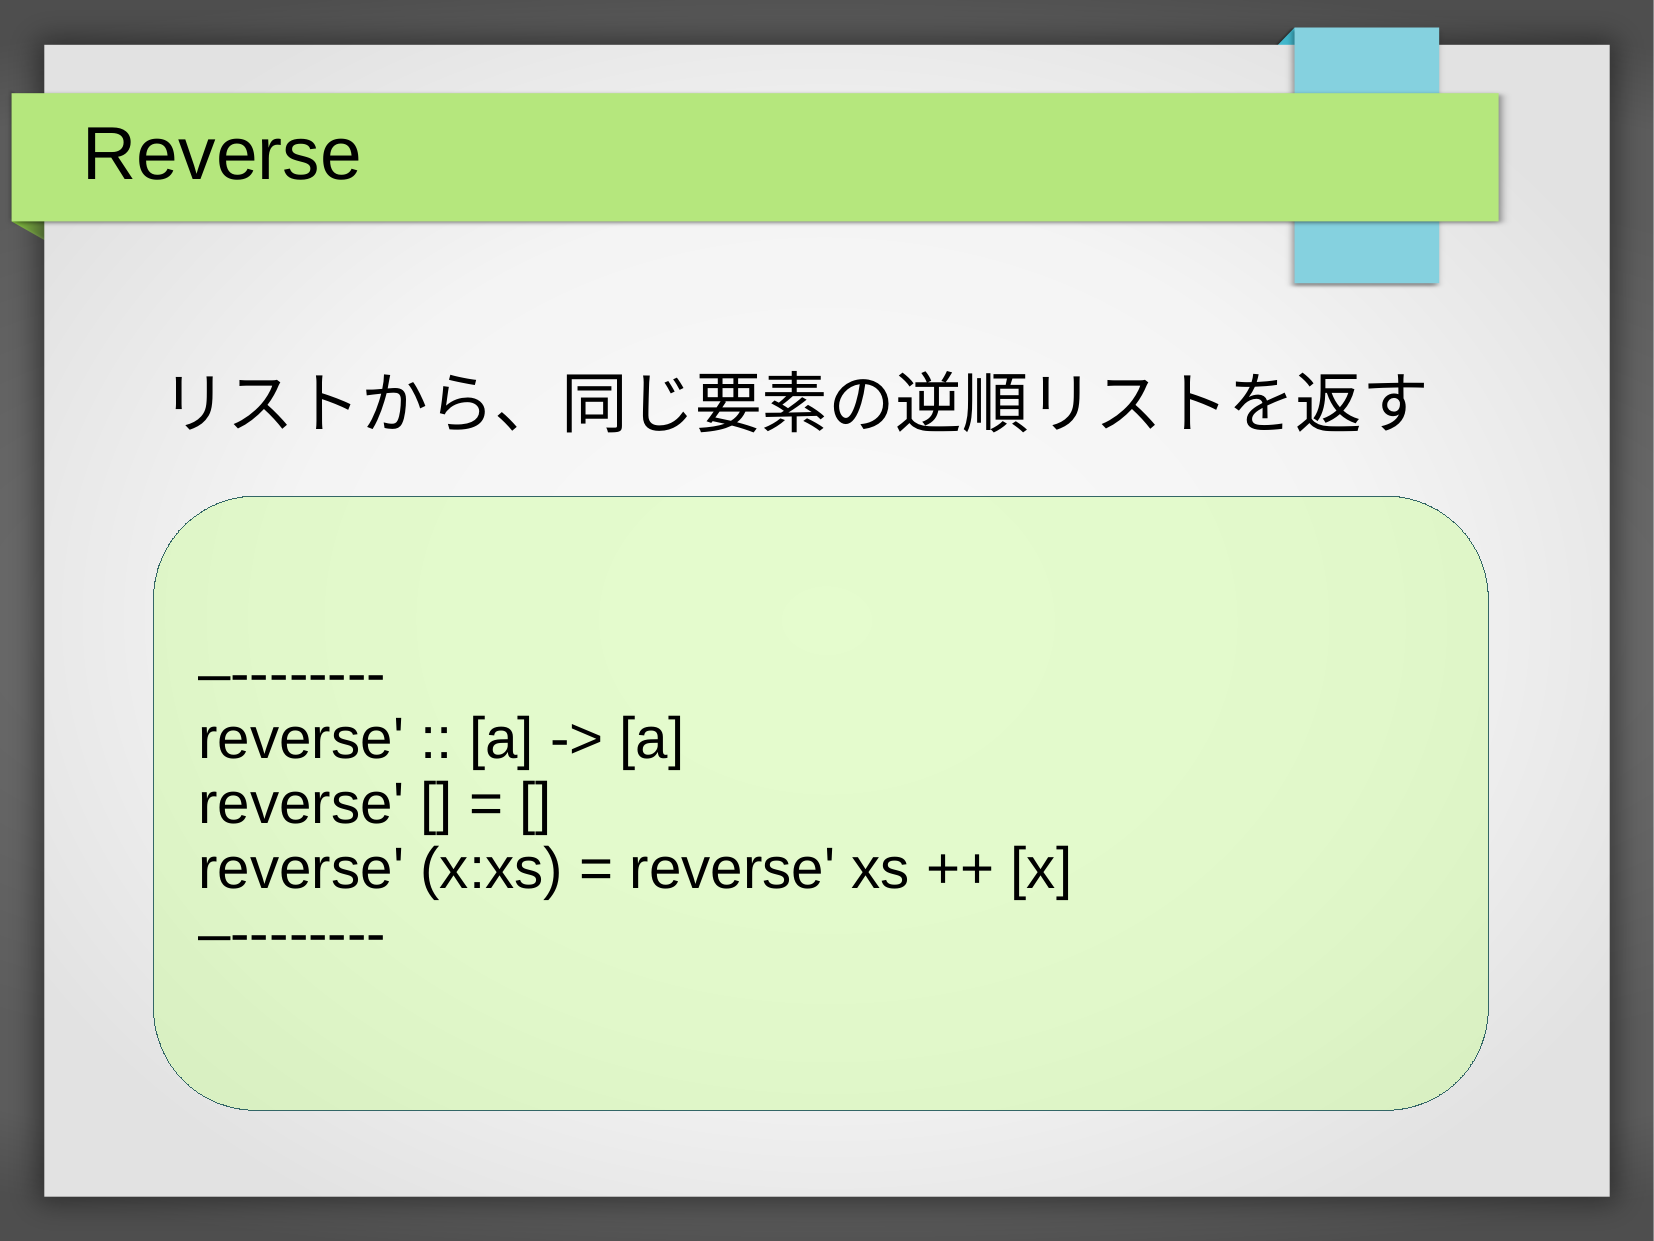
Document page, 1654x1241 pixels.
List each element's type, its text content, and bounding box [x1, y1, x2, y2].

text_box リストから、同じ要素の逆順リストを返す [111, 342, 1288, 425]
text_box –-------- reverse' :: [a] -> [a] reverse' [] = [] reverse' (x:xs) = reverse' xs ++ [x] –-------- [153, 496, 1489, 1111]
picture [0, 0, 1654, 1241]
title Reverse [82, 94, 1264, 213]
